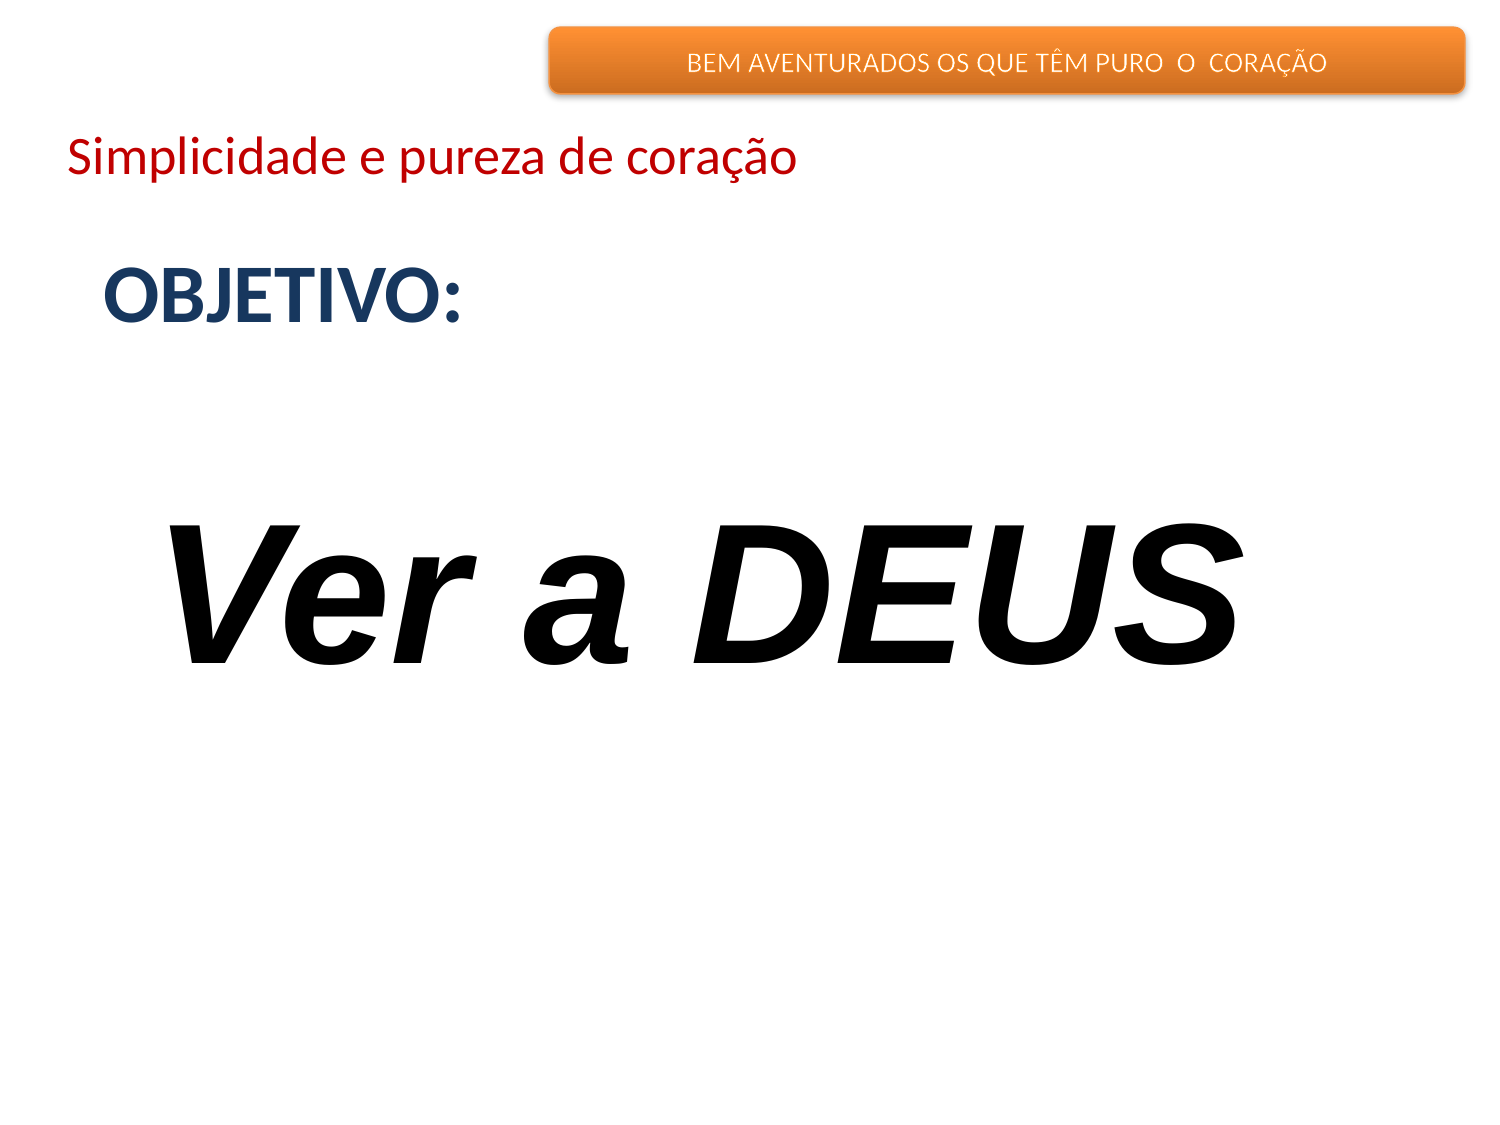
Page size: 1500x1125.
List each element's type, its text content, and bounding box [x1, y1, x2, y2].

text_box BEM AVENTURADOS OS QUE TÊM PURO O CORAÇÃO [549, 27, 1465, 94]
text_box OBJETIVO: [88, 231, 1437, 347]
text_box Ver a DEUS [53, 456, 1329, 711]
text_box Simplicidade e pureza de coração [53, 113, 1500, 194]
